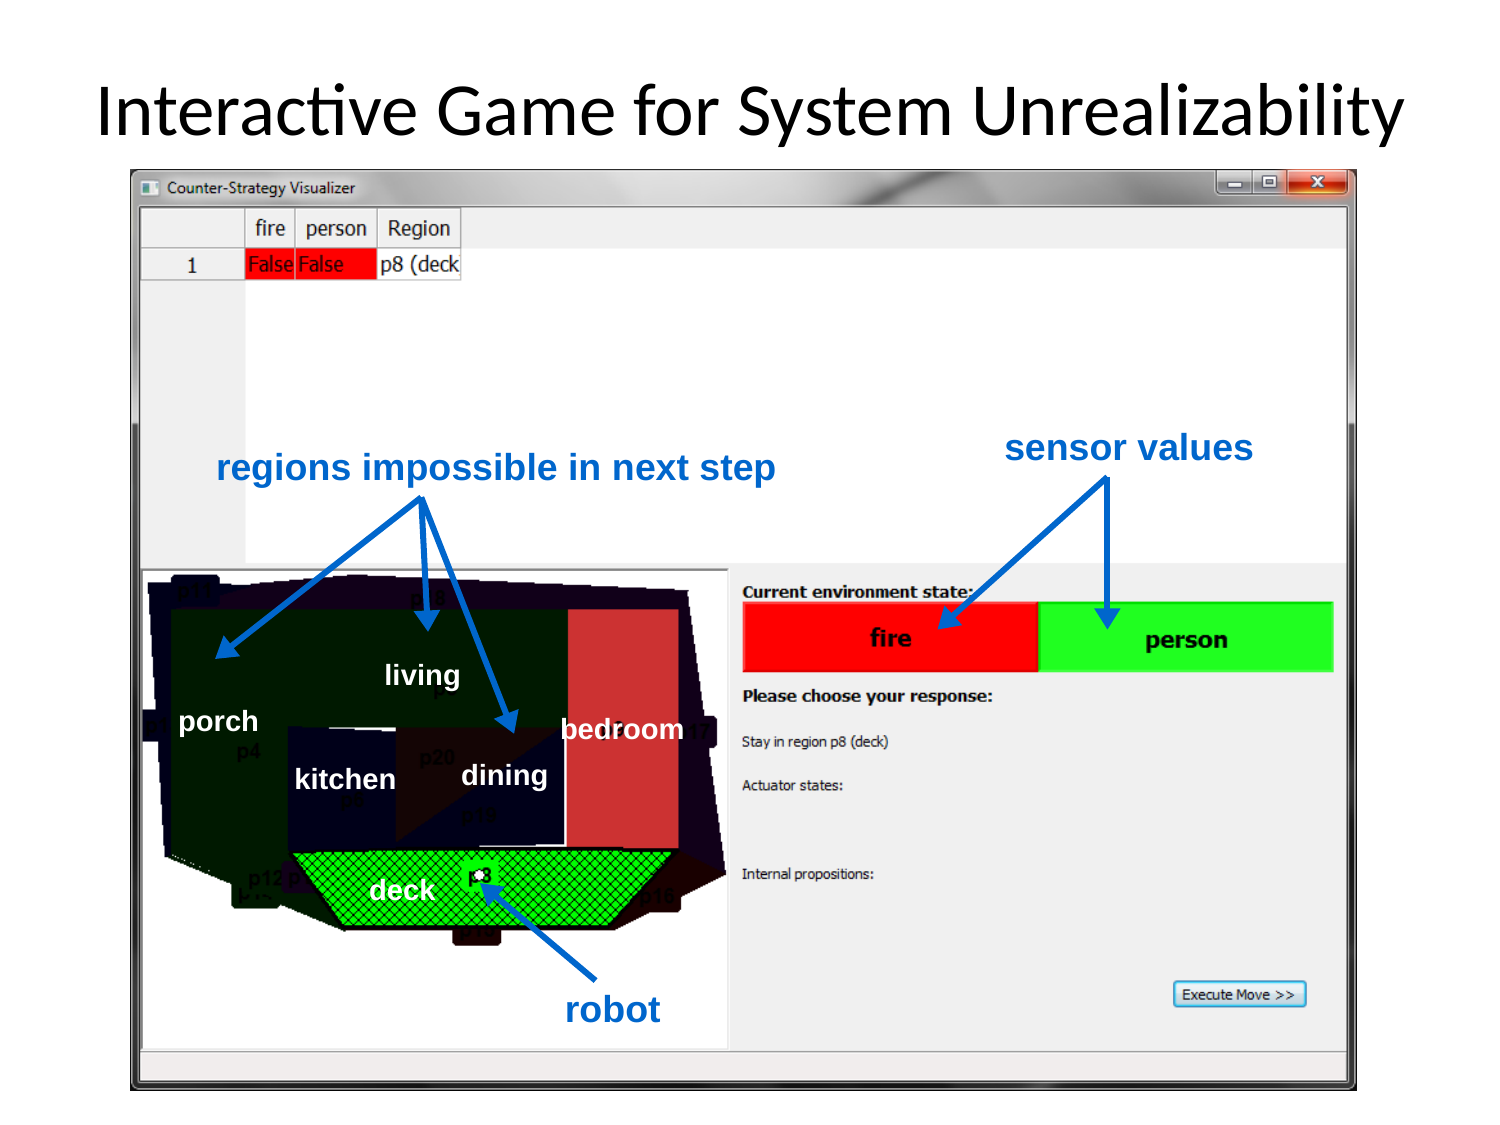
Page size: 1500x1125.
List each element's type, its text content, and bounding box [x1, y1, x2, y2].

text_box regions impossible in next step [201, 439, 792, 498]
text_box living [369, 651, 476, 704]
text_box sensor values [989, 418, 1269, 477]
text_box robot [550, 980, 676, 1060]
text_box Interactive Game for System Unrealizability [80, 52, 1422, 158]
text_box deck [354, 866, 451, 946]
text_box bedroom [545, 705, 700, 758]
text_box porch [163, 697, 274, 750]
text_box dining [446, 751, 564, 804]
text_box kitchen [279, 755, 412, 808]
picture [130, 169, 1357, 1091]
